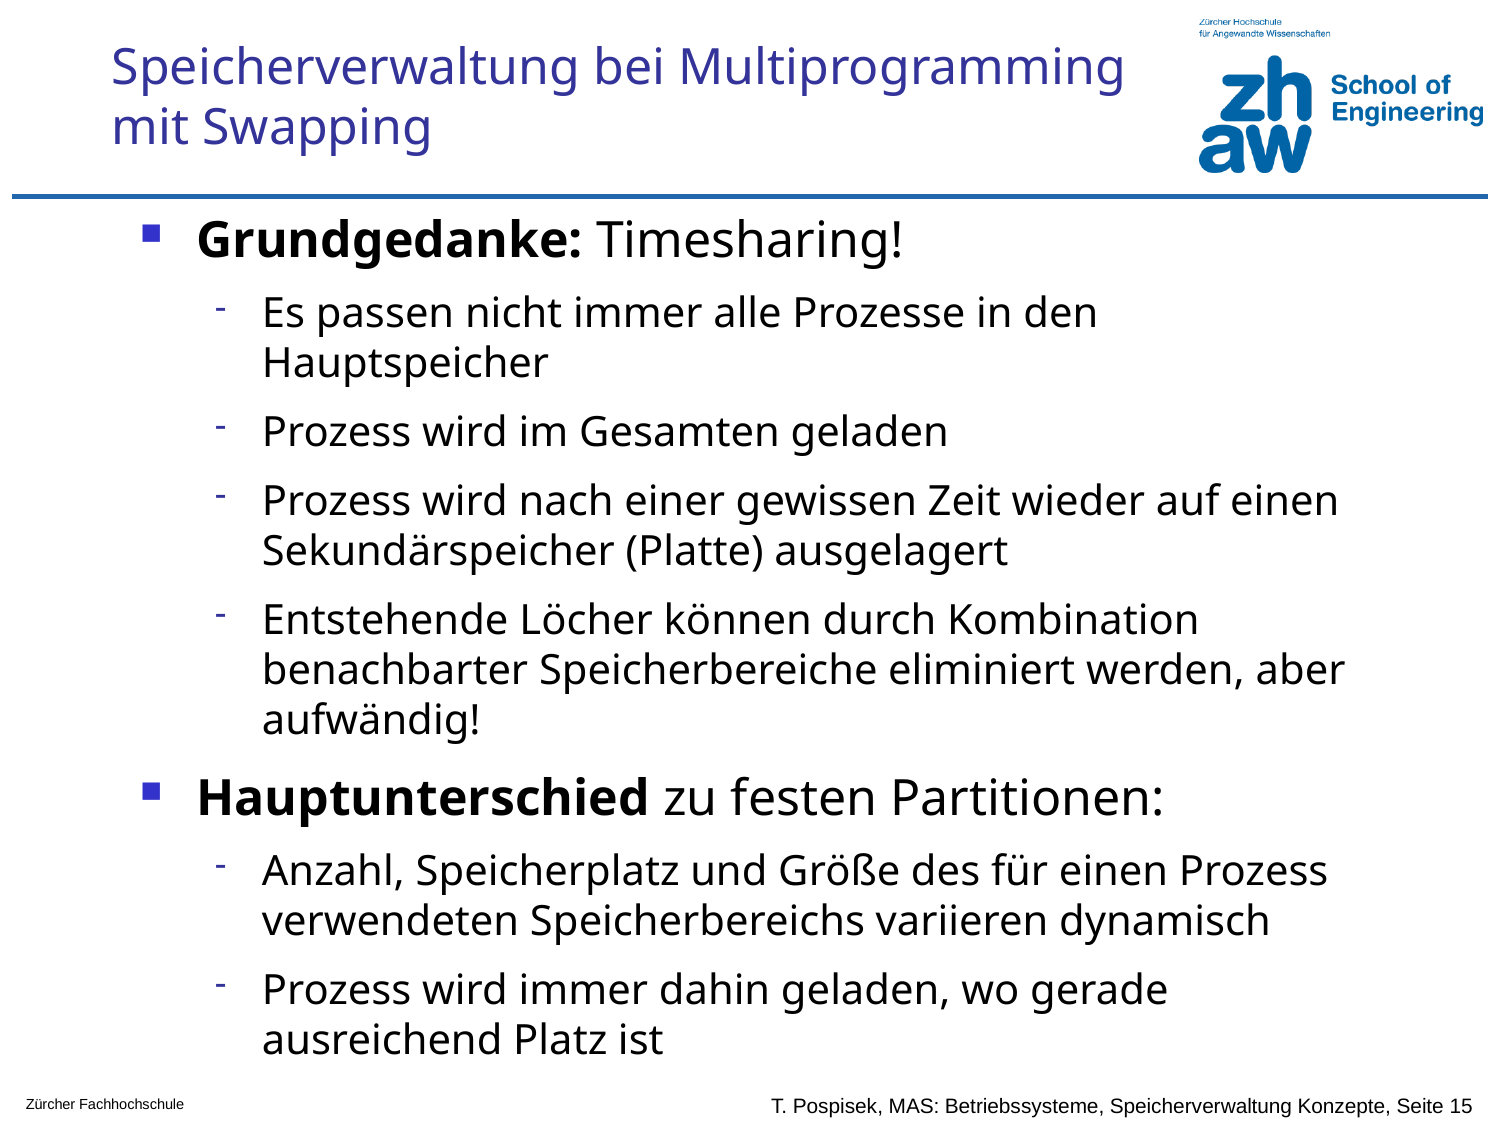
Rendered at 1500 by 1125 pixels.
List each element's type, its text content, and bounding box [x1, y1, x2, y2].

list Grundgedanke: Timesharing! Es passen nicht immer alle Prozesse in den Hauptspeicher Prozess wird im Gesamten geladen Prozess wird nach einer gewissen Zeit wieder auf einen Sekundärspeicher (Platte) ausgelagert Entstehende Löcher können durch Kombination benachbarter Speicherbereiche eliminiert werden, aber aufwändig! Hauptunterschied zu festen Partitionen: Anzahl, Speicherplatz und Größe des für einen Prozess verwendeten Speicherbereichs variieren dynamisch Prozess wird immer dahin geladen, wo gerade ausreichend Platz ist [125, 200, 1363, 1038]
picture [1199, 19, 1483, 173]
title Speicherverwaltung bei Multiprogramming mit Swapping [96, 50, 1158, 163]
